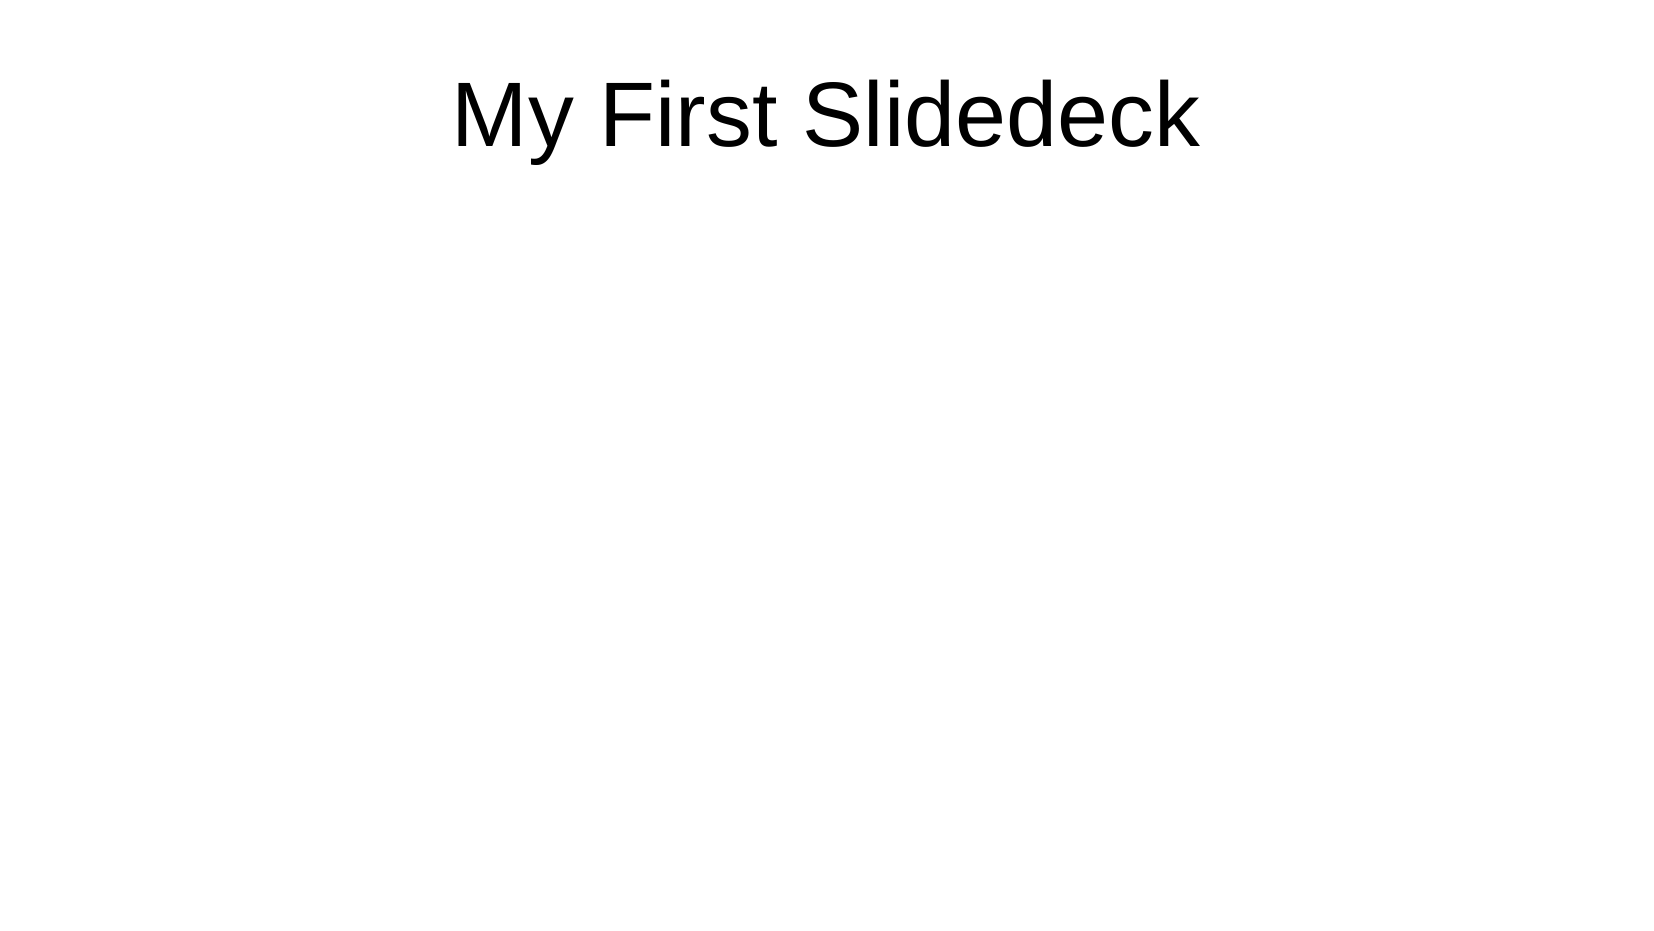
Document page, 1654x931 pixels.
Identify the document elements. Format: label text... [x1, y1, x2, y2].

title My First Slidedeck [82, 37, 1571, 193]
